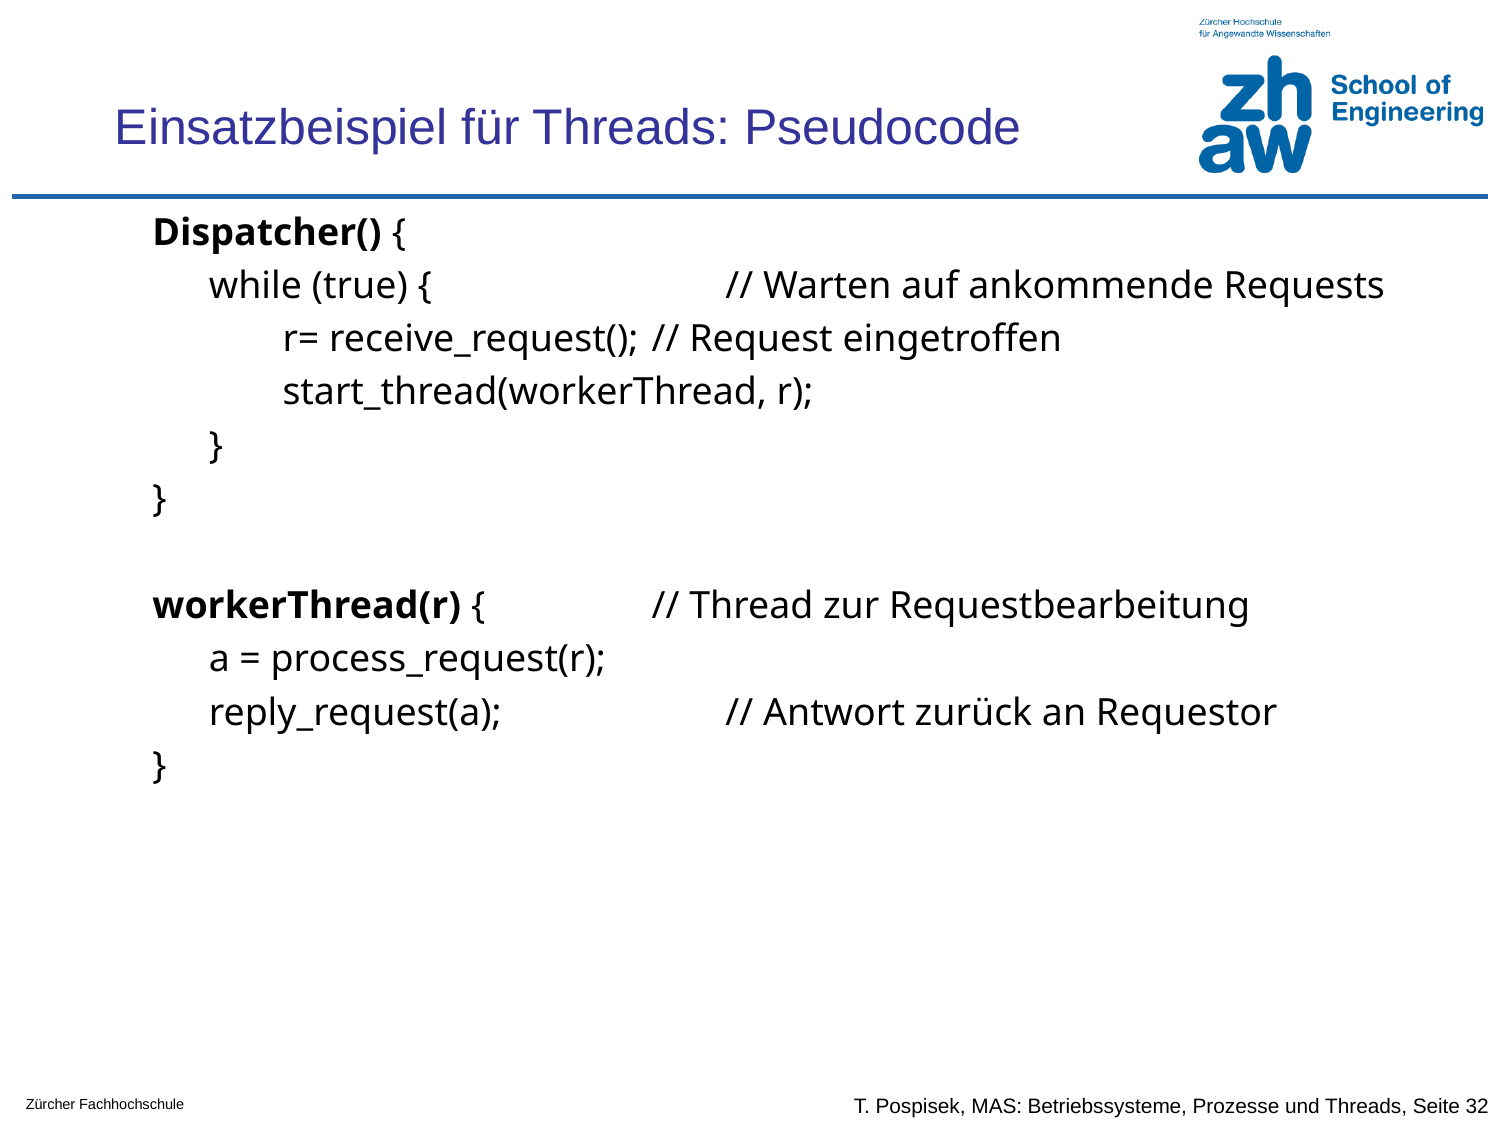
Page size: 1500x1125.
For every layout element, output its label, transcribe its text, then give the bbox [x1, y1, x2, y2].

picture [1199, 19, 1483, 173]
list Dispatcher() { while (true) { // Warten auf ankommende Requests r= receive_request(); // Request eingetroffen start_thread(workerThread, r); } } workerThread(r) { // Thread zur Requestbearbeitung a = process_request(r); reply_request(a); // Antwort zurück an Requestor } [137, 200, 1453, 1000]
title Einsatzbeispiel für Threads: Pseudocode [99, 50, 1379, 163]
